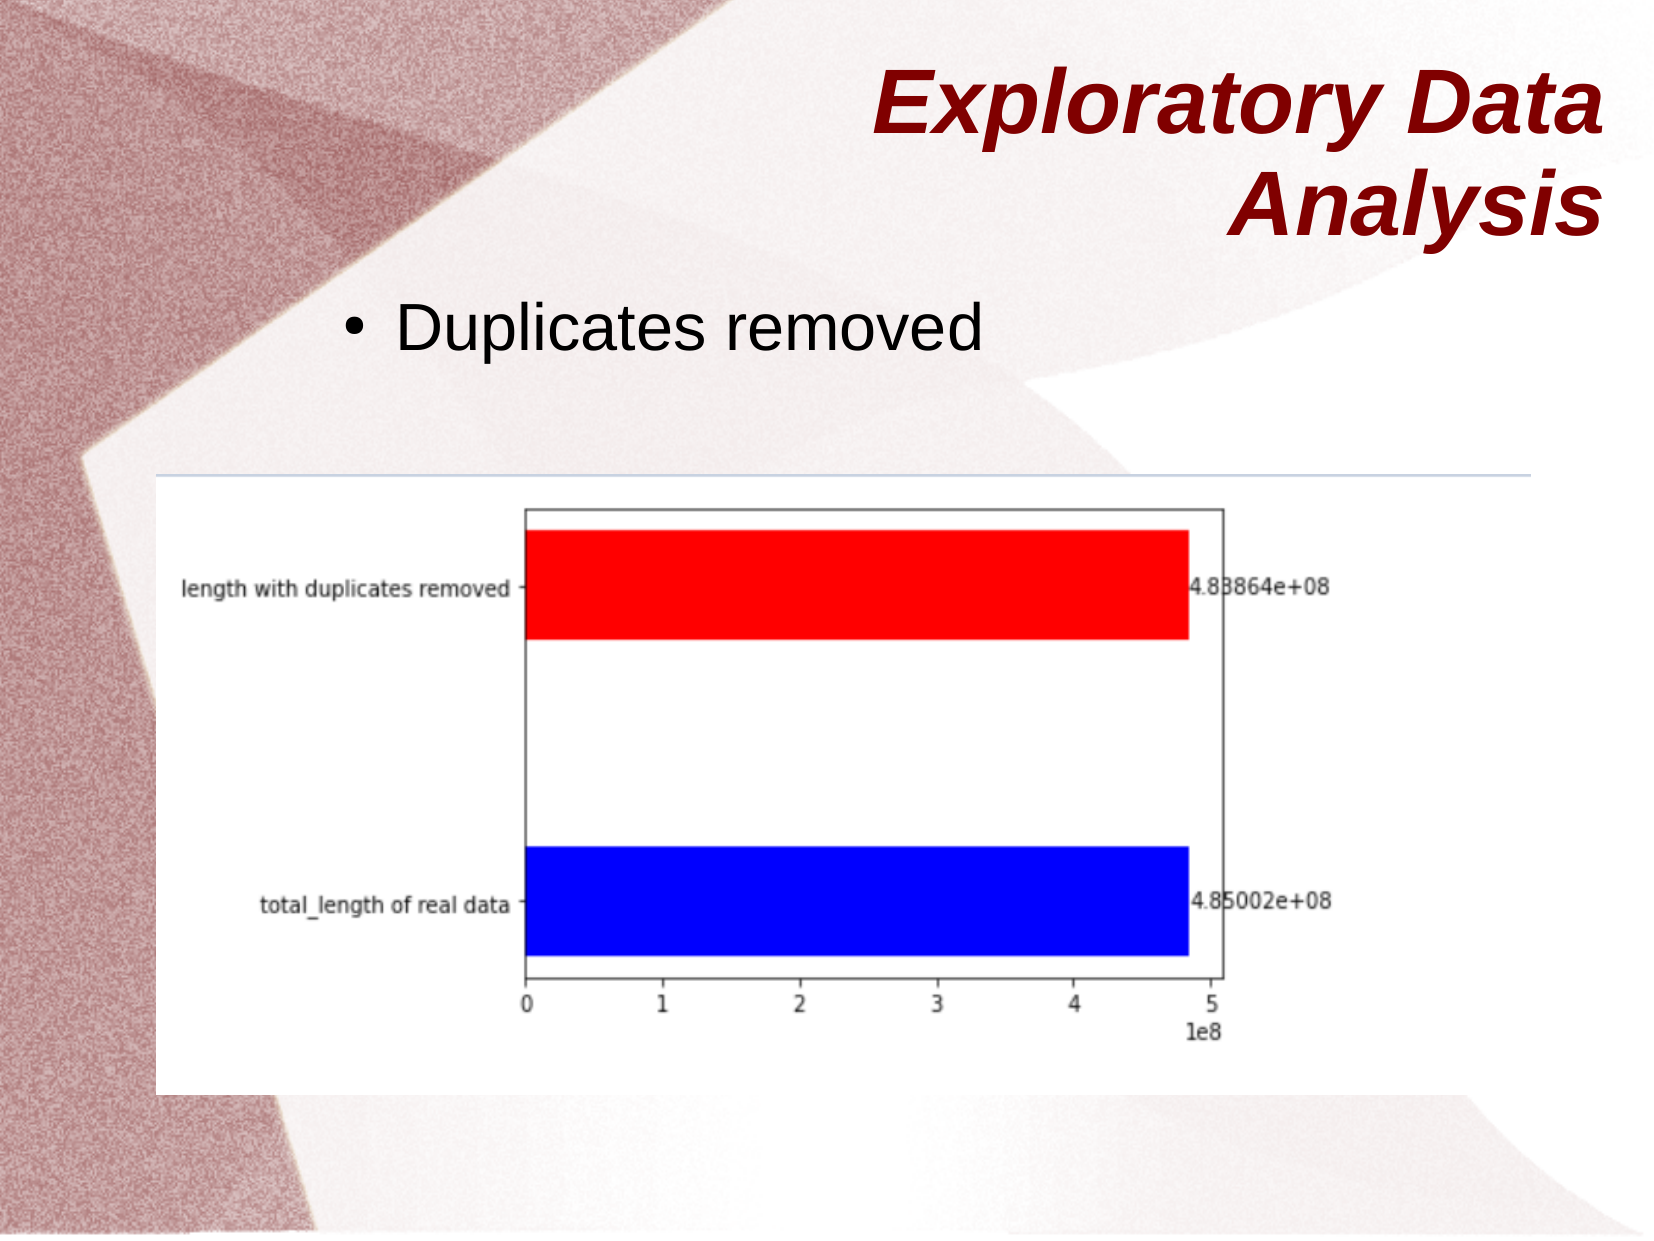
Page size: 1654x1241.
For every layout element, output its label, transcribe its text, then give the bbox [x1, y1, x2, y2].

title Exploratory Data Analysis [596, 49, 1607, 257]
picture [0, 0, 1654, 1241]
list Duplicates removed [324, 290, 1601, 1078]
